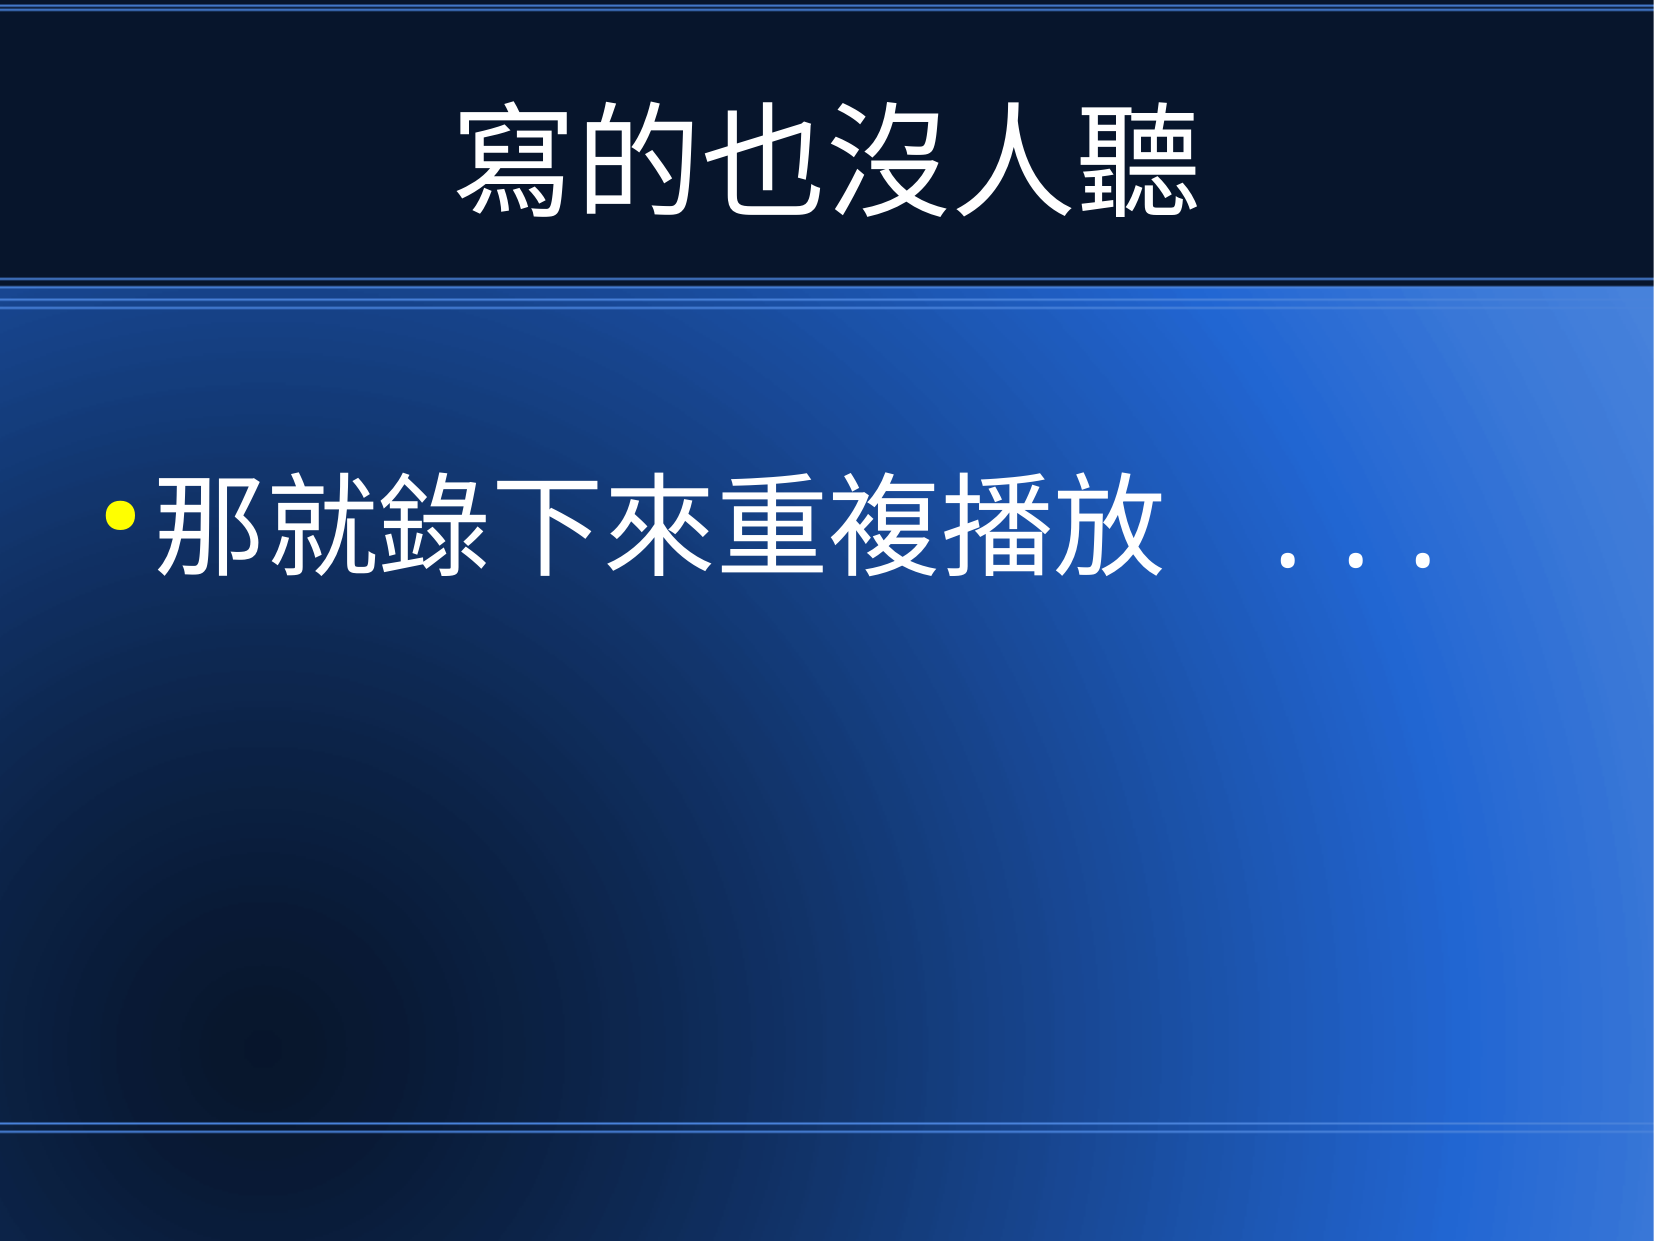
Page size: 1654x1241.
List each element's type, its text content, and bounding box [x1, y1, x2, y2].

picture [0, 0, 1654, 1241]
title 寫的也沒人聽 [82, 49, 1571, 257]
list 那就錄下來重複播放 ... [82, 355, 1571, 1241]
